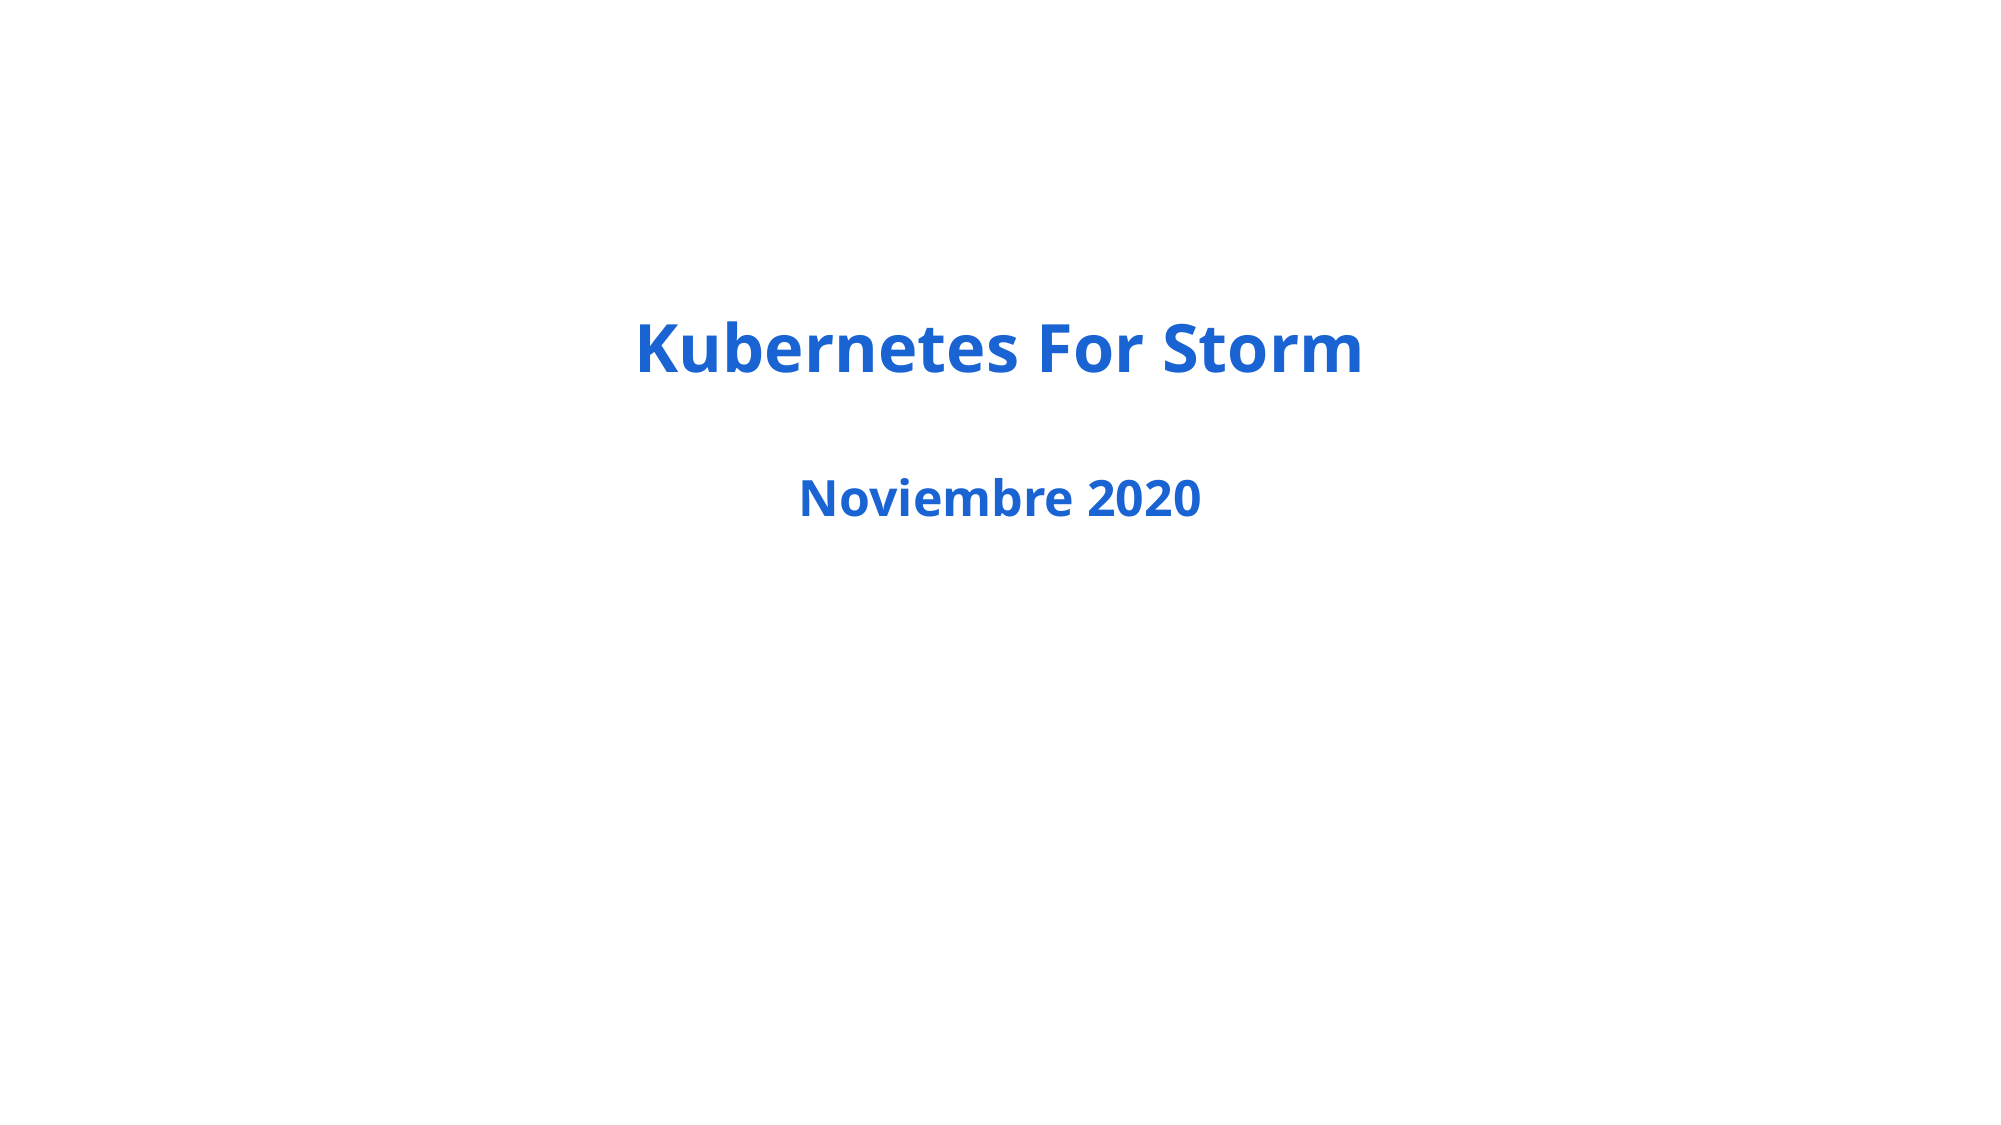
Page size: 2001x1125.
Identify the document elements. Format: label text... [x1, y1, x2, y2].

text_box Kubernetes For Storm Noviembre 2020 [149, 248, 1851, 806]
